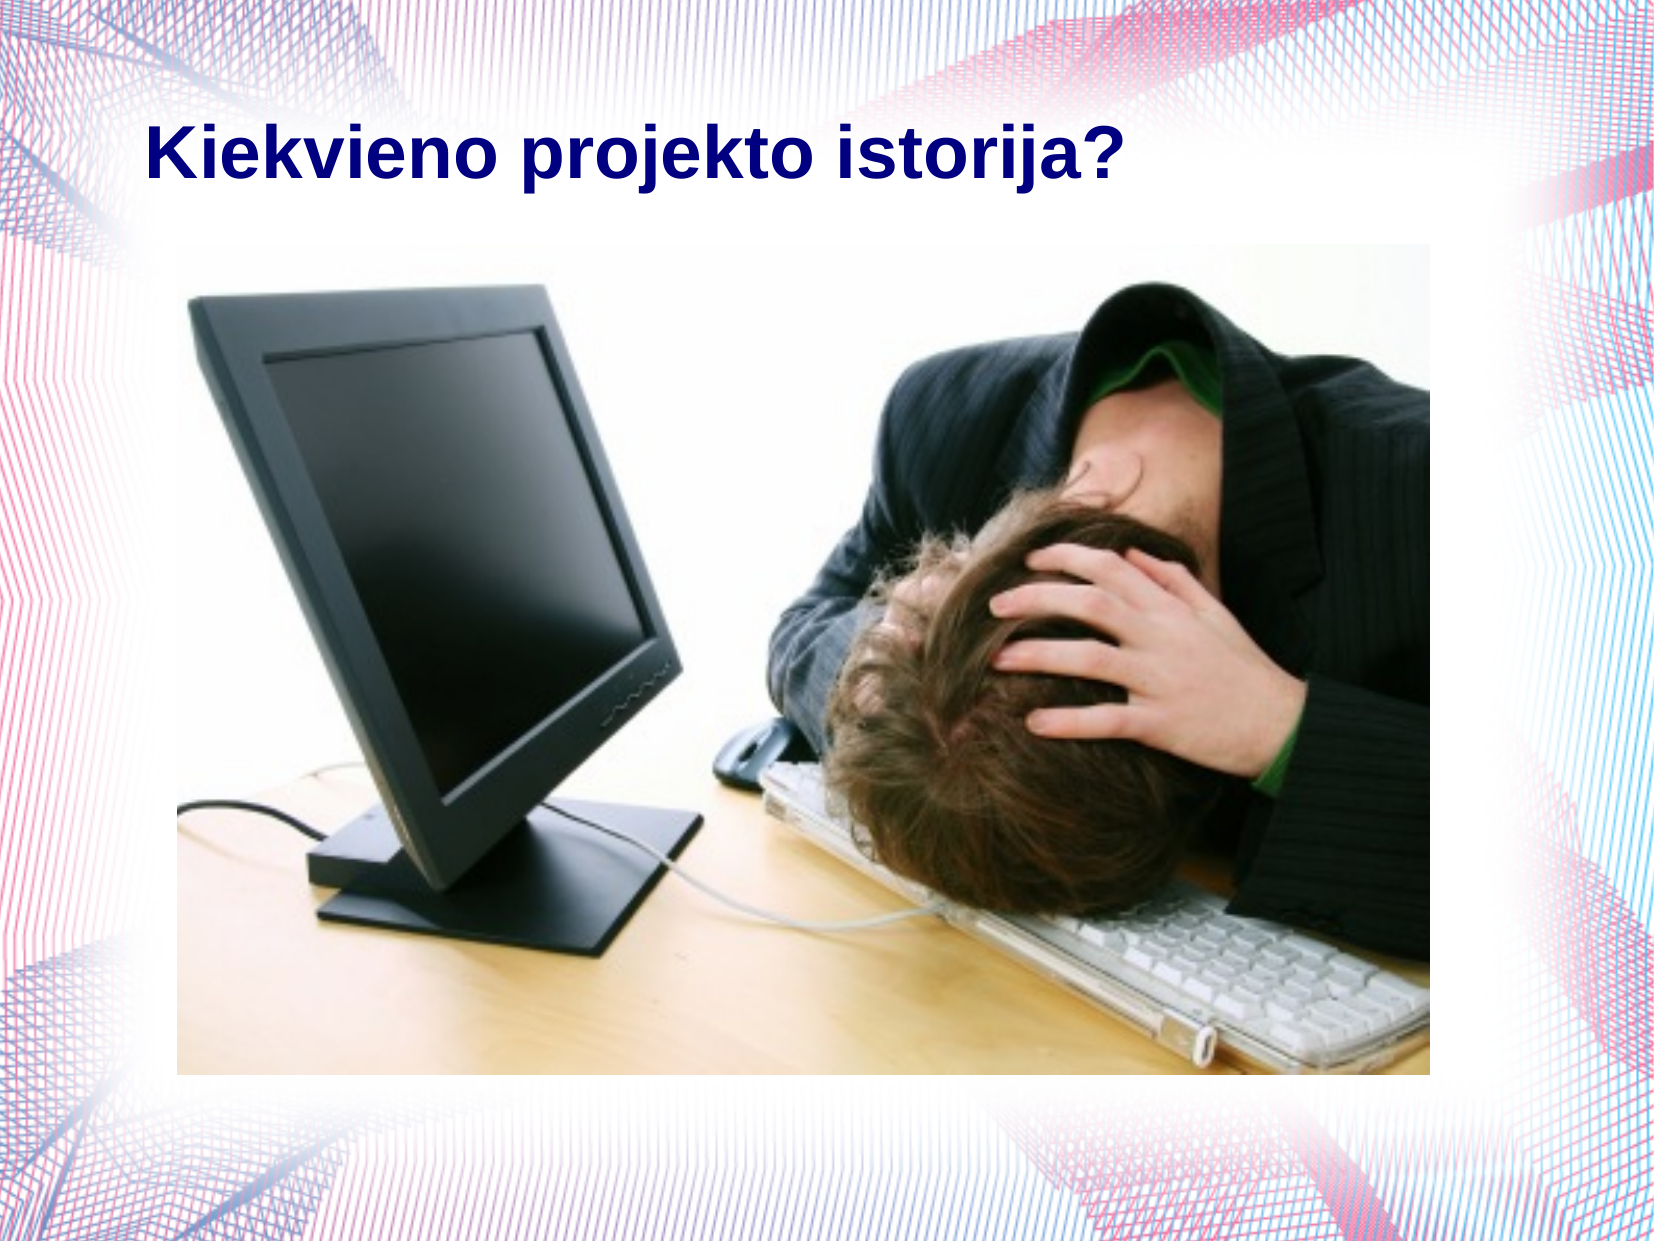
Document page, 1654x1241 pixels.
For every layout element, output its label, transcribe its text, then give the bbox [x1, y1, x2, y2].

title Kiekvieno projekto istorija? [82, 49, 1571, 257]
picture [0, 0, 1654, 1241]
